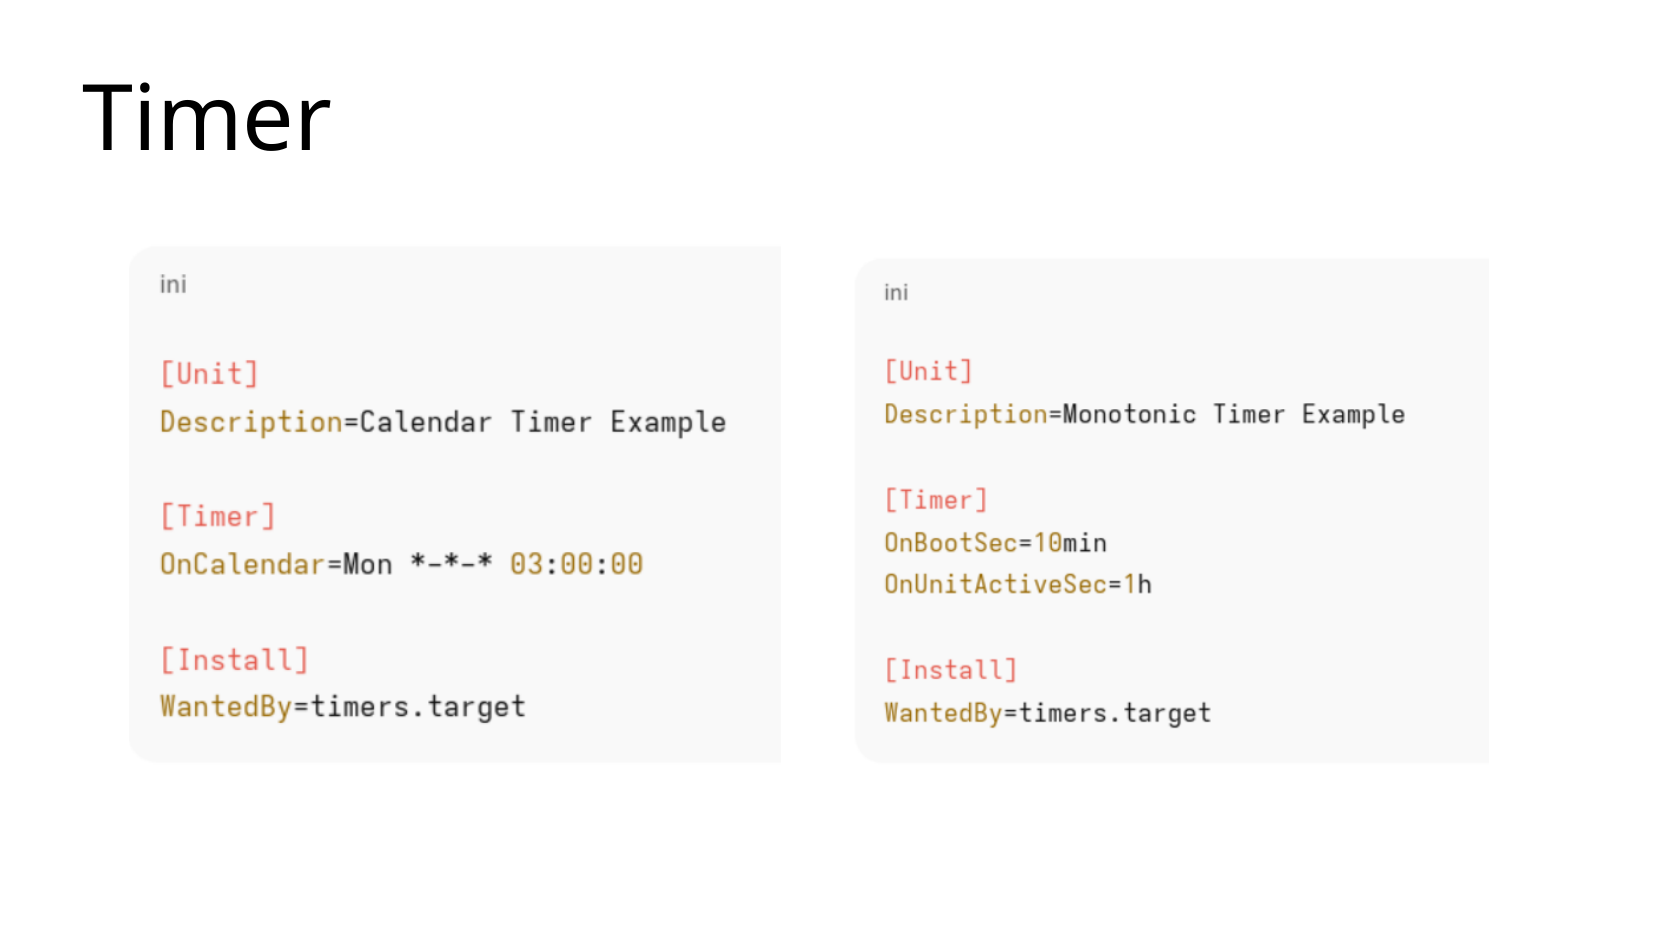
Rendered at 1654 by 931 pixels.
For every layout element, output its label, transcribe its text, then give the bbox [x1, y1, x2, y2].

title Timer [82, 37, 1571, 193]
picture [129, 236, 781, 768]
picture [846, 246, 1489, 775]
